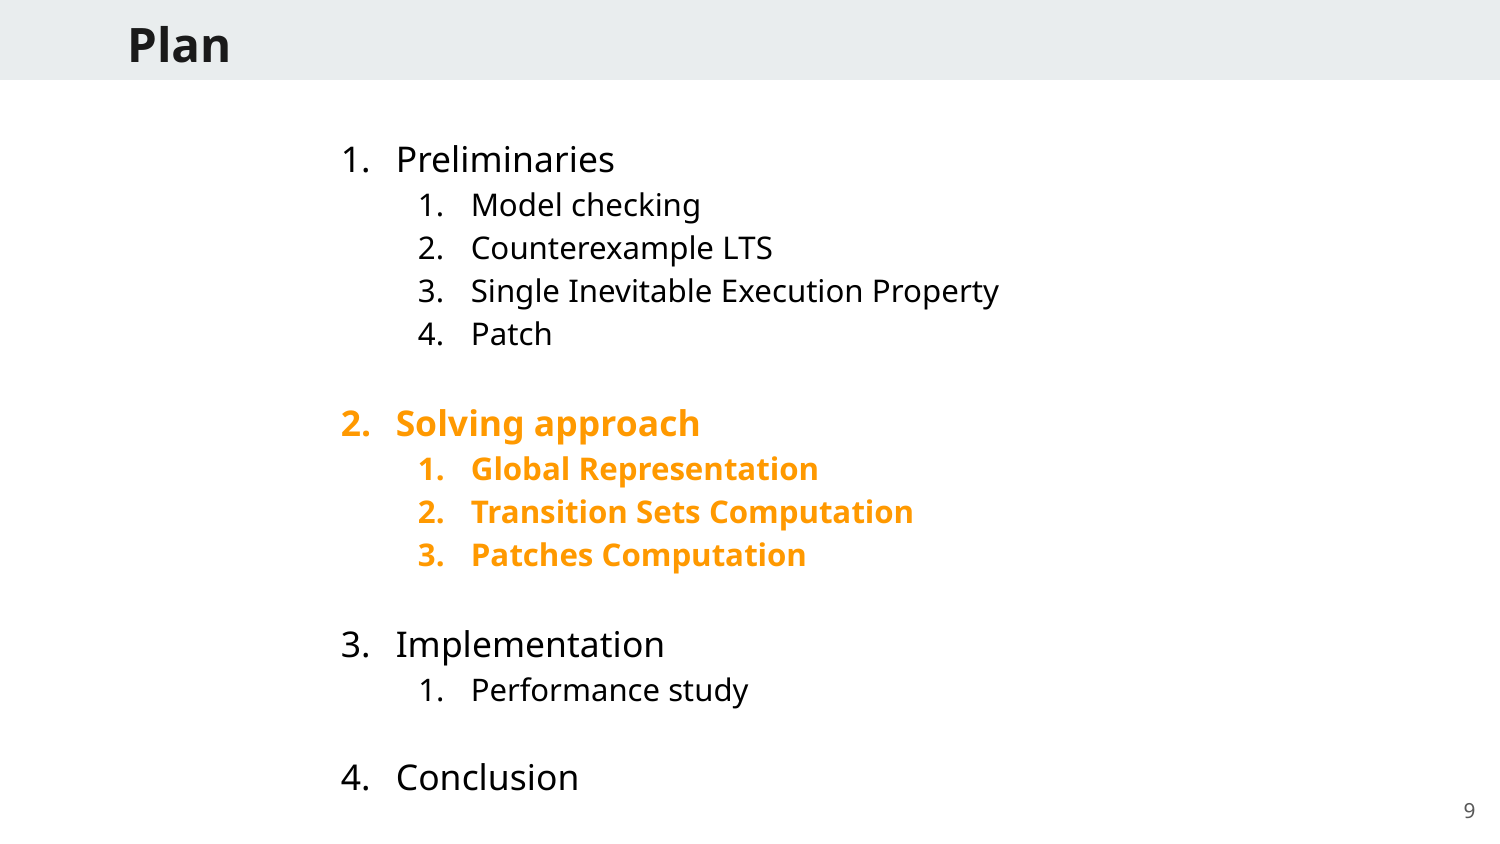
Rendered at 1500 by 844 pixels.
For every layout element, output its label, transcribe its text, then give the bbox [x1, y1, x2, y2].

slide_number <numéro> [1400, 779, 1491, 844]
title Plan [112, 0, 1374, 88]
list Preliminaries Model checking Counterexample LTS Single Inevitable Execution Property Patch Solving approach Global Representation Transition Sets Computation Patches Computation Implementation Performance study Conclusion [305, 115, 1075, 819]
